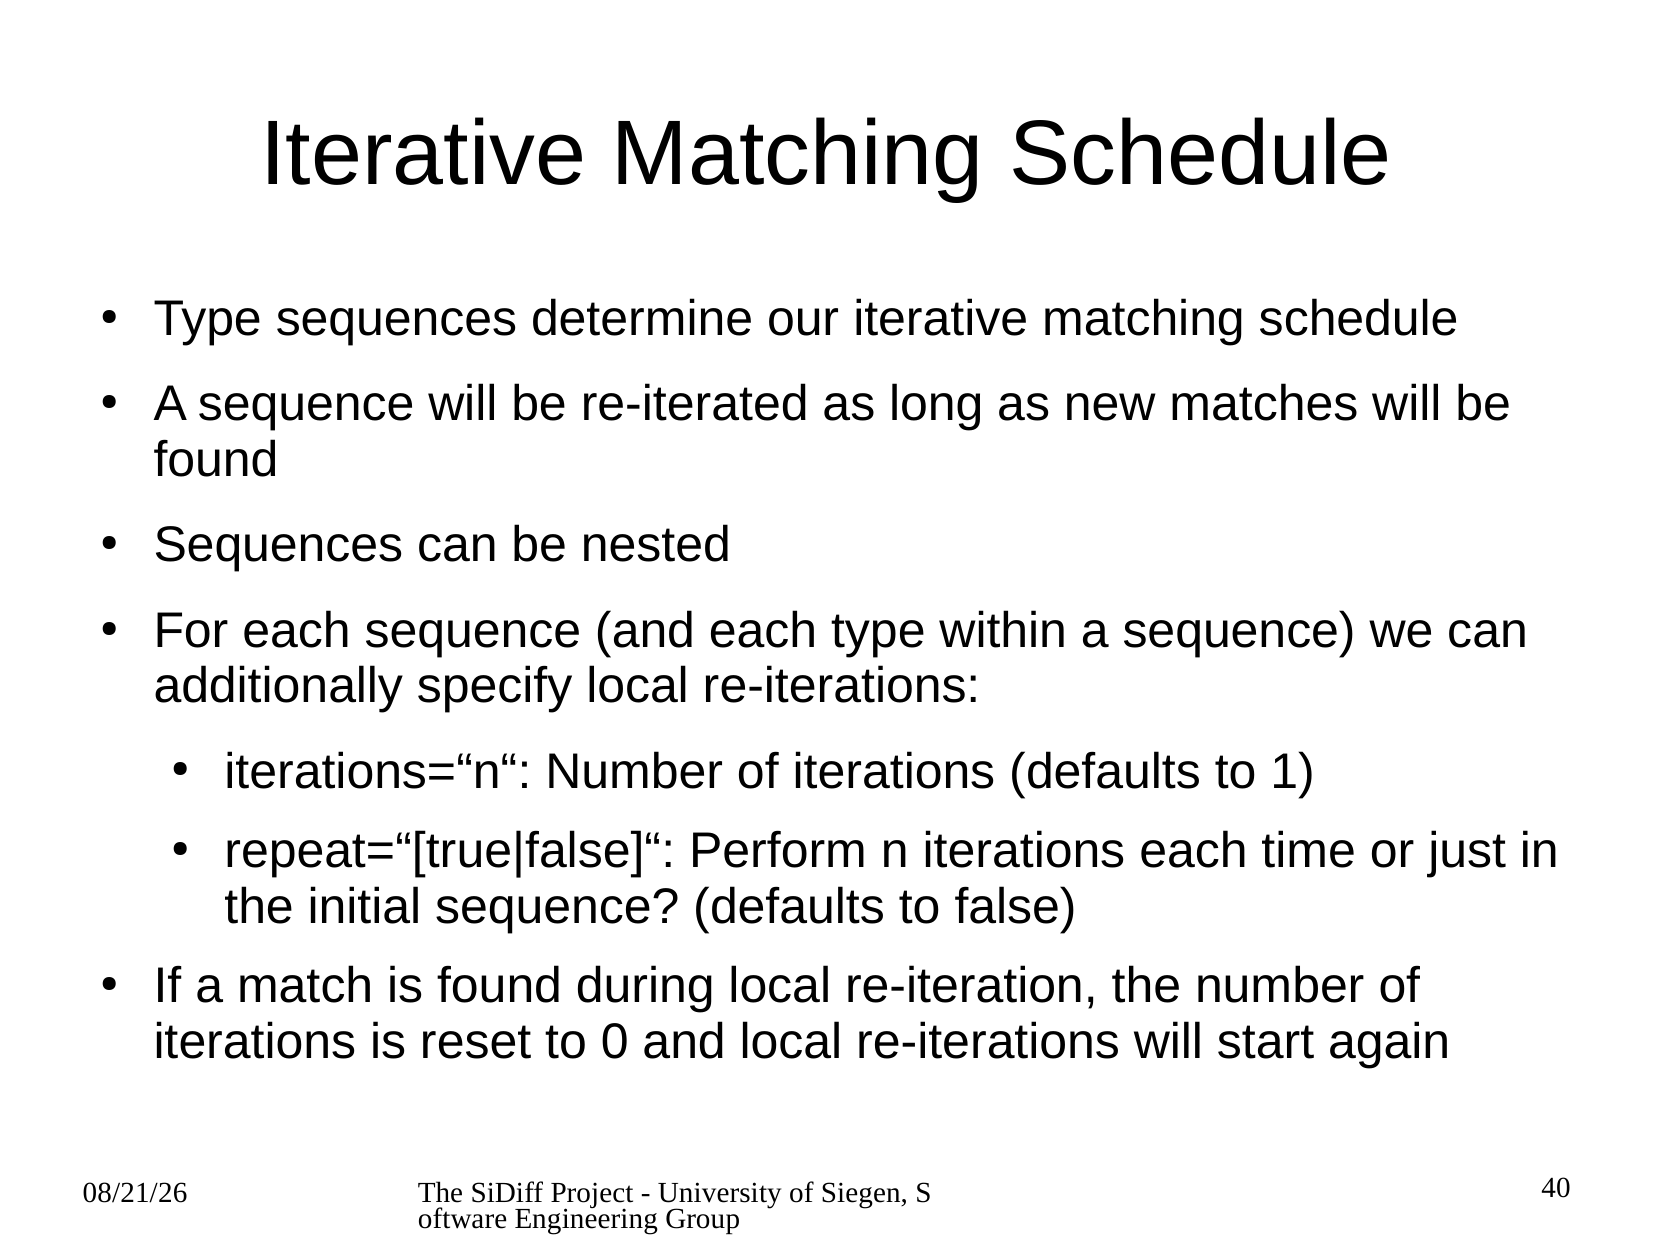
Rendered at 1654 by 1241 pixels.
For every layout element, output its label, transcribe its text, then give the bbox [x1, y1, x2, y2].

list Type sequences determine our iterative matching schedule A sequence will be re-iterated as long as new matches will be found Sequences can be nested For each sequence (and each type within a sequence) we can additionally specify local re-iterations: iterations=“n“: Number of iterations (defaults to 1) repeat=“[true|false]“: Perform n iterations each time or just in the initial sequence? (defaults to false) If a match is found during local re-iteration, the number of iterations is reset to 0 and local re-iterations will start again [82, 290, 1571, 1109]
title Iterative Matching Schedule [82, 49, 1571, 257]
